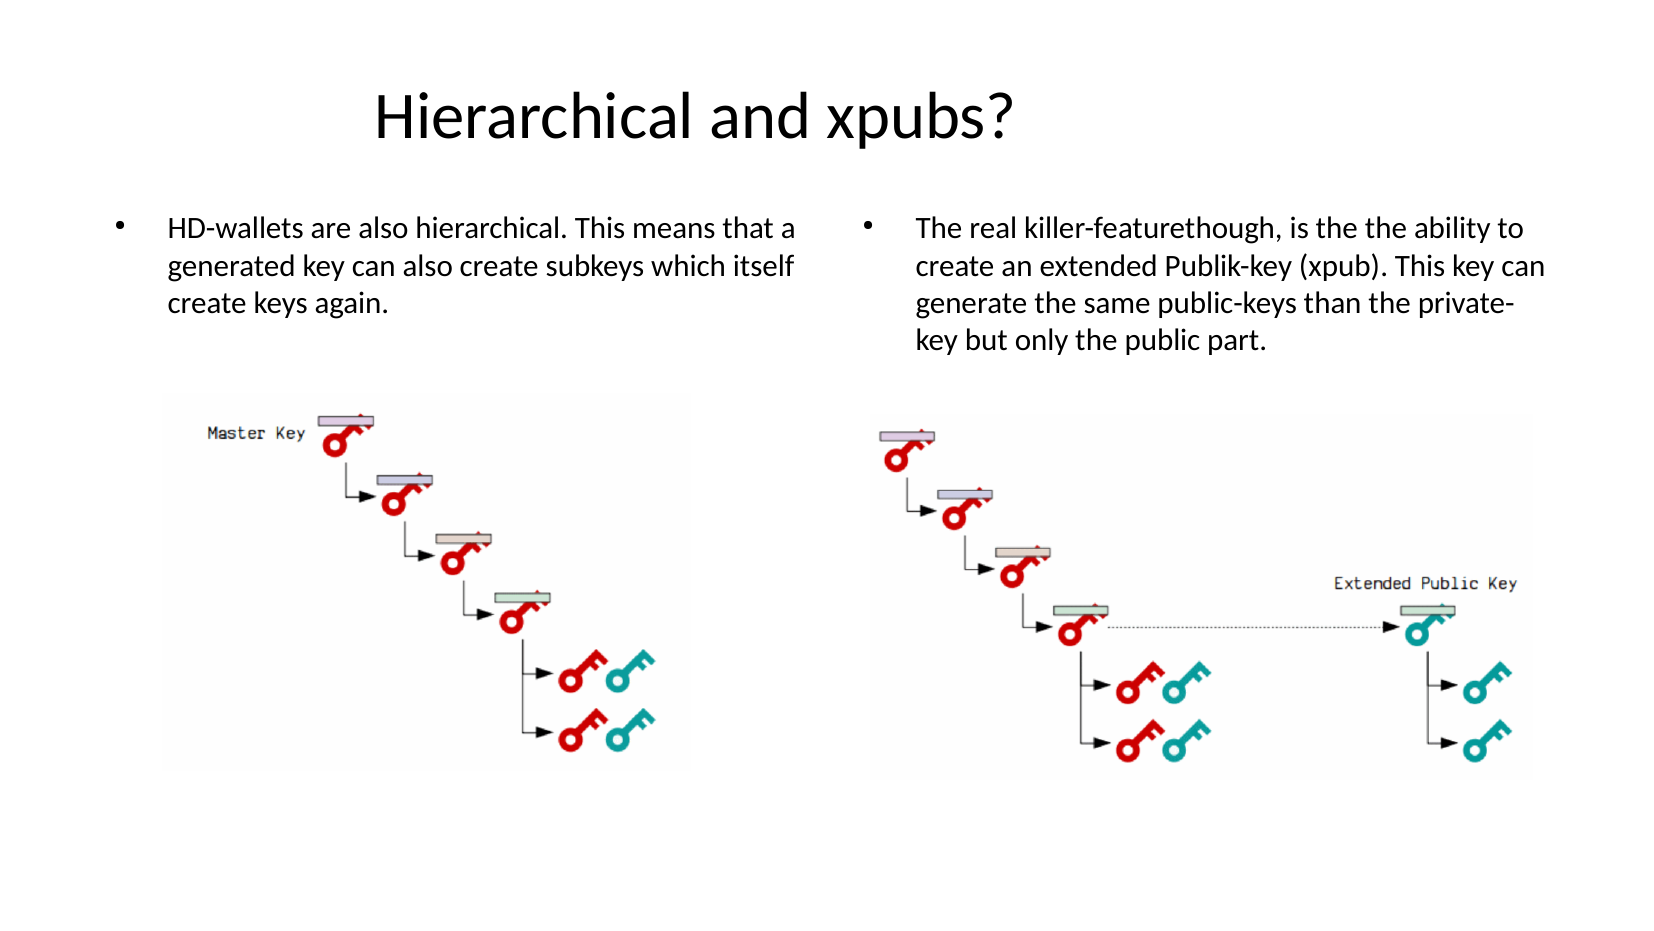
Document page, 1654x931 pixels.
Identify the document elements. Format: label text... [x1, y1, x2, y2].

list The real killer-featurethough, is the the ability to create an extended Publik-key (xpub). This key can generate the same public-keys than the private-key but only the public part. [844, 207, 1558, 780]
picture [870, 414, 1533, 780]
picture [162, 374, 691, 796]
title Hierarchical and xpubs? [99, 27, 1555, 193]
list HD-wallets are also hierarchical. This means that a generated key can also create subkeys which itself create keys again. [96, 207, 810, 780]
